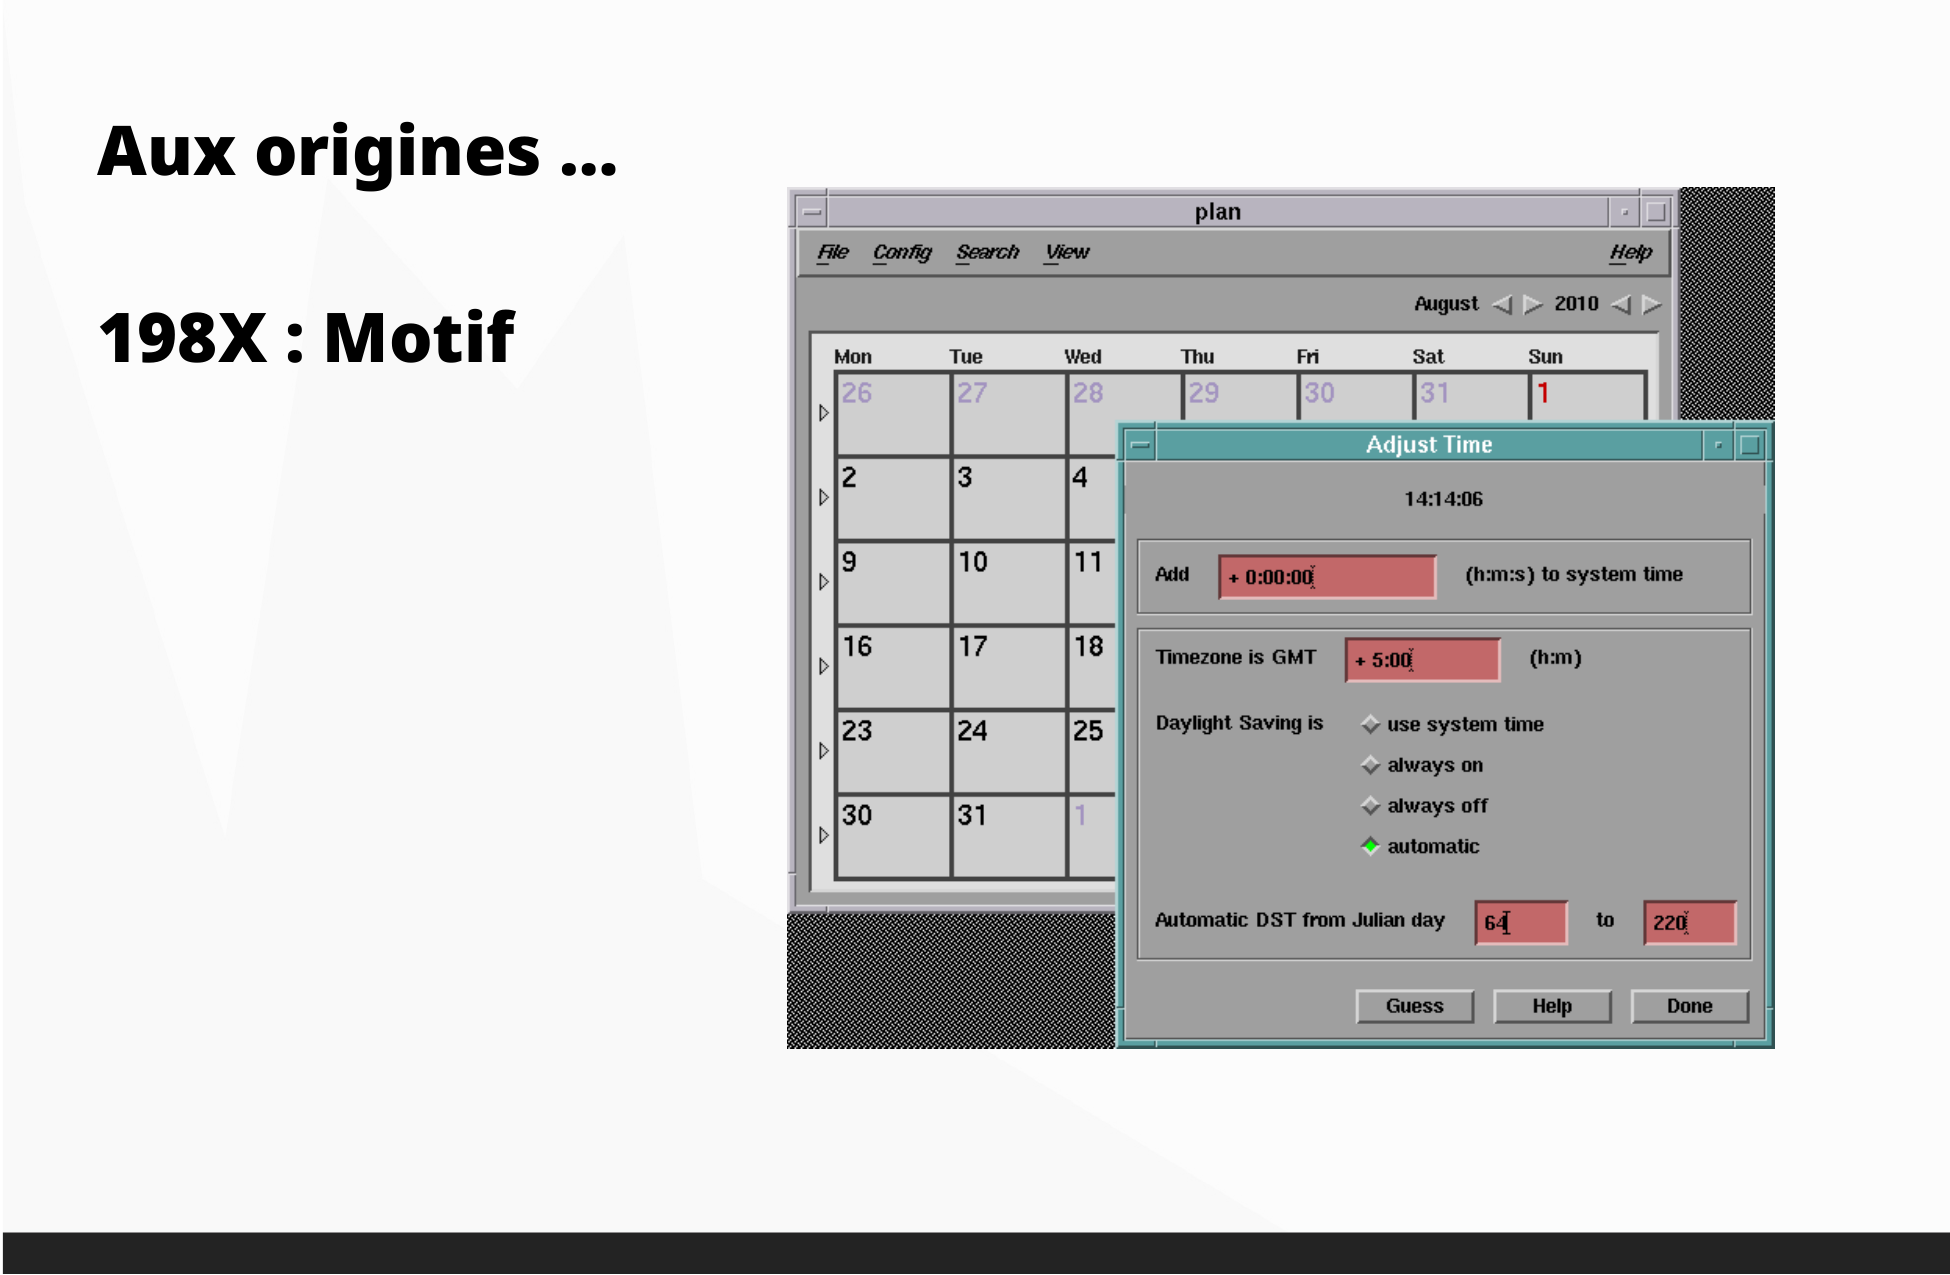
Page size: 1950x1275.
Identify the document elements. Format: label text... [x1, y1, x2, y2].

picture [2, 0, 1950, 1275]
title Aux origines … 198X : Motif [97, 112, 1853, 372]
